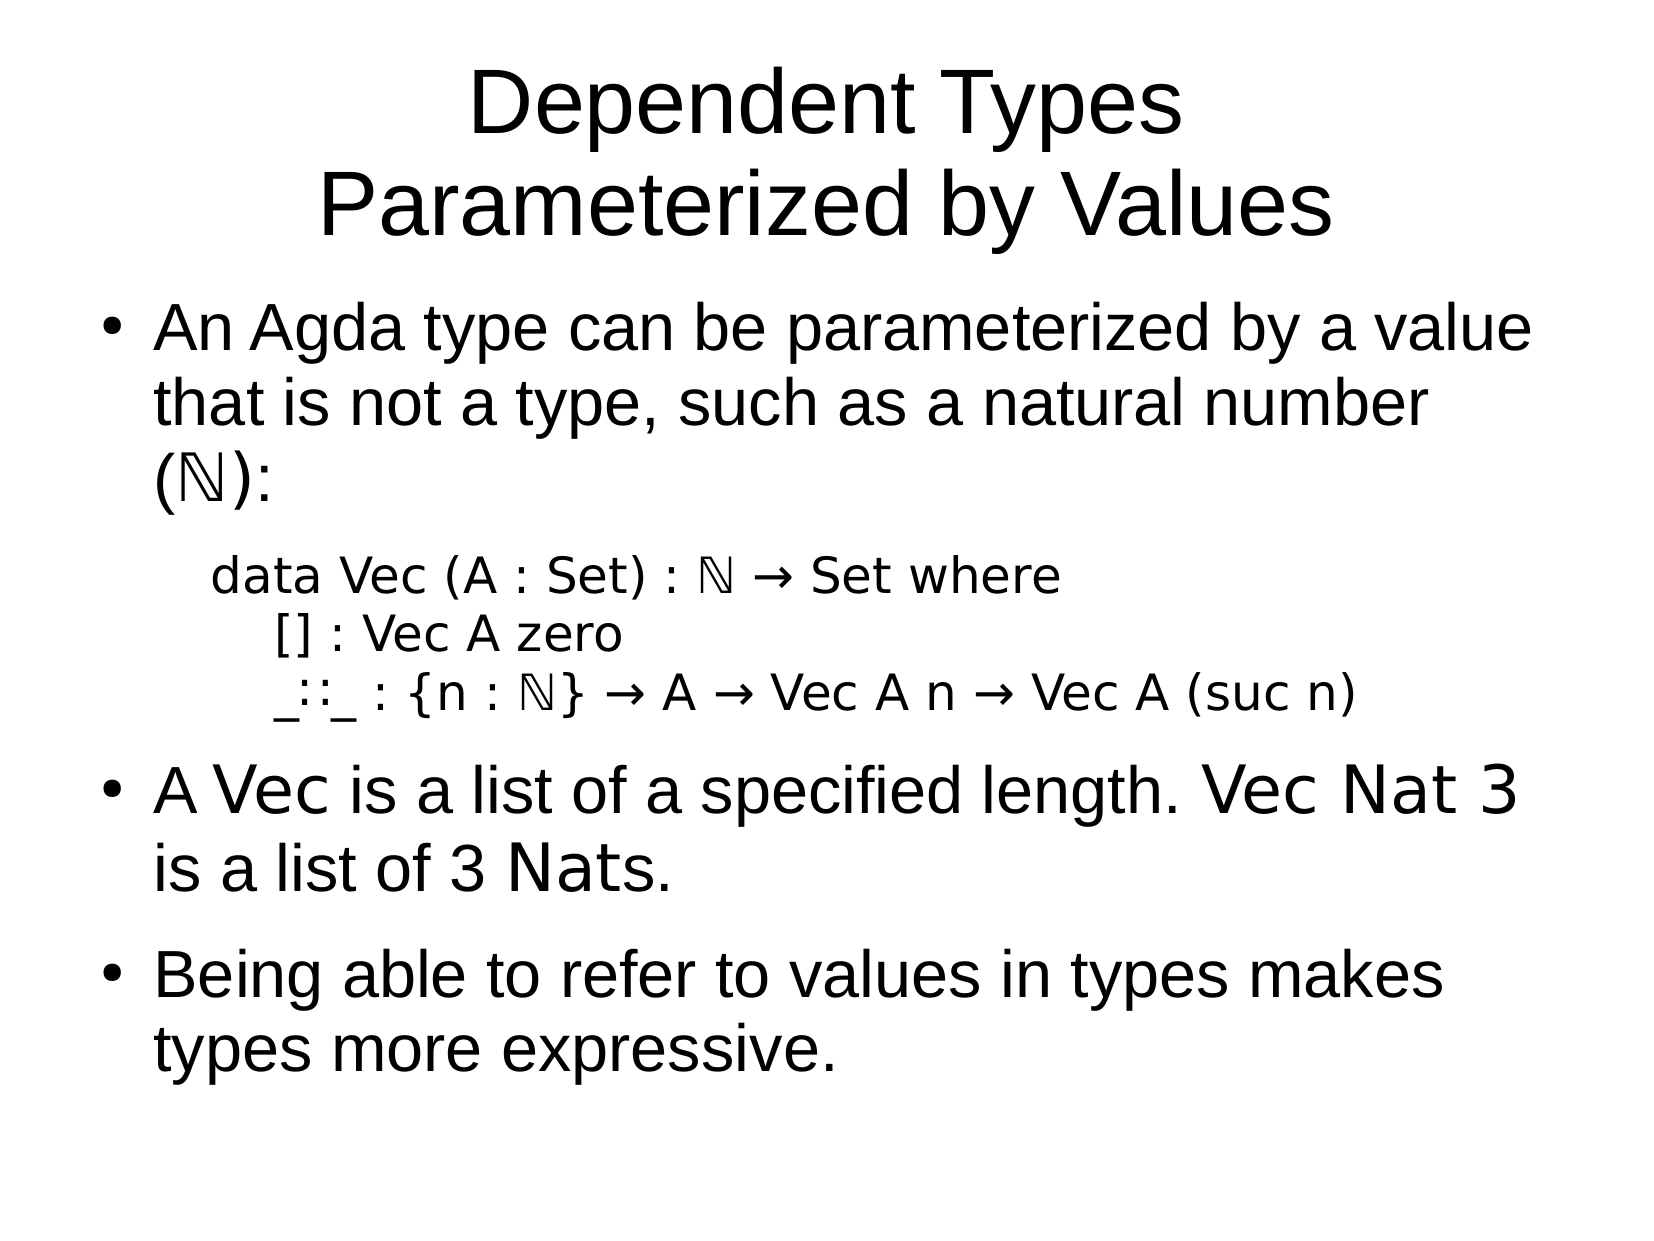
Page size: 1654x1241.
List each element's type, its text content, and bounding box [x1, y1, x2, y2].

list An Agda type can be parameterized by a value that is not a type, such as a natural number (ℕ): data Vec (A : Set) : ℕ → Set where [] : Vec A zero _∷_ : {n : ℕ} → A → Vec A n → Vec A (suc n) A Vec is a list of a specified length. Vec Nat 3 is a list of 3 Nats. Being able to refer to values in types makes types more expressive. [82, 290, 1546, 1160]
title Dependent Types Parameterized by Values [82, 49, 1571, 257]
